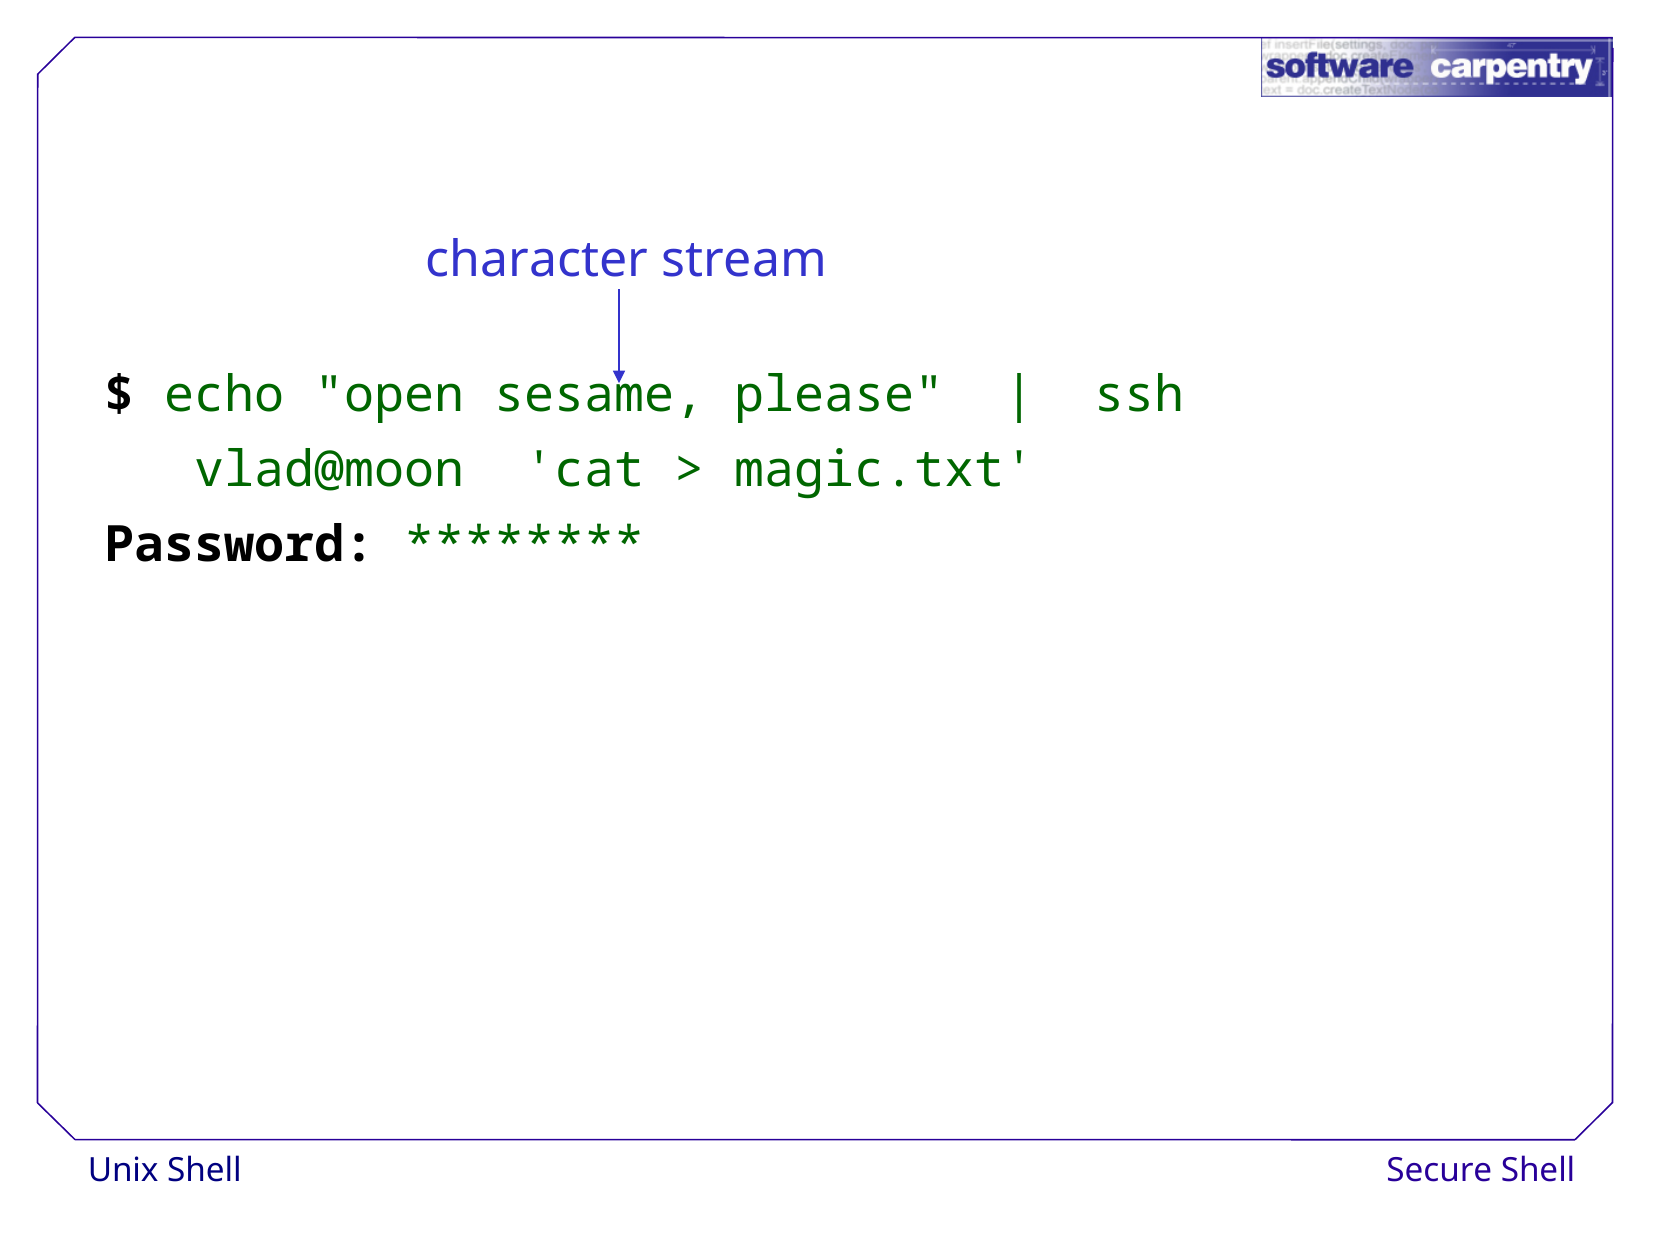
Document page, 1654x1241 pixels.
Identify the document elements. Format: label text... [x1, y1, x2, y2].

text_box character stream [410, 204, 742, 290]
text_box $ echo "open sesame, please" | ssh vlad@moon 'cat > magic.txt' Password: ******** [89, 128, 1512, 1121]
picture [1261, 39, 1613, 97]
